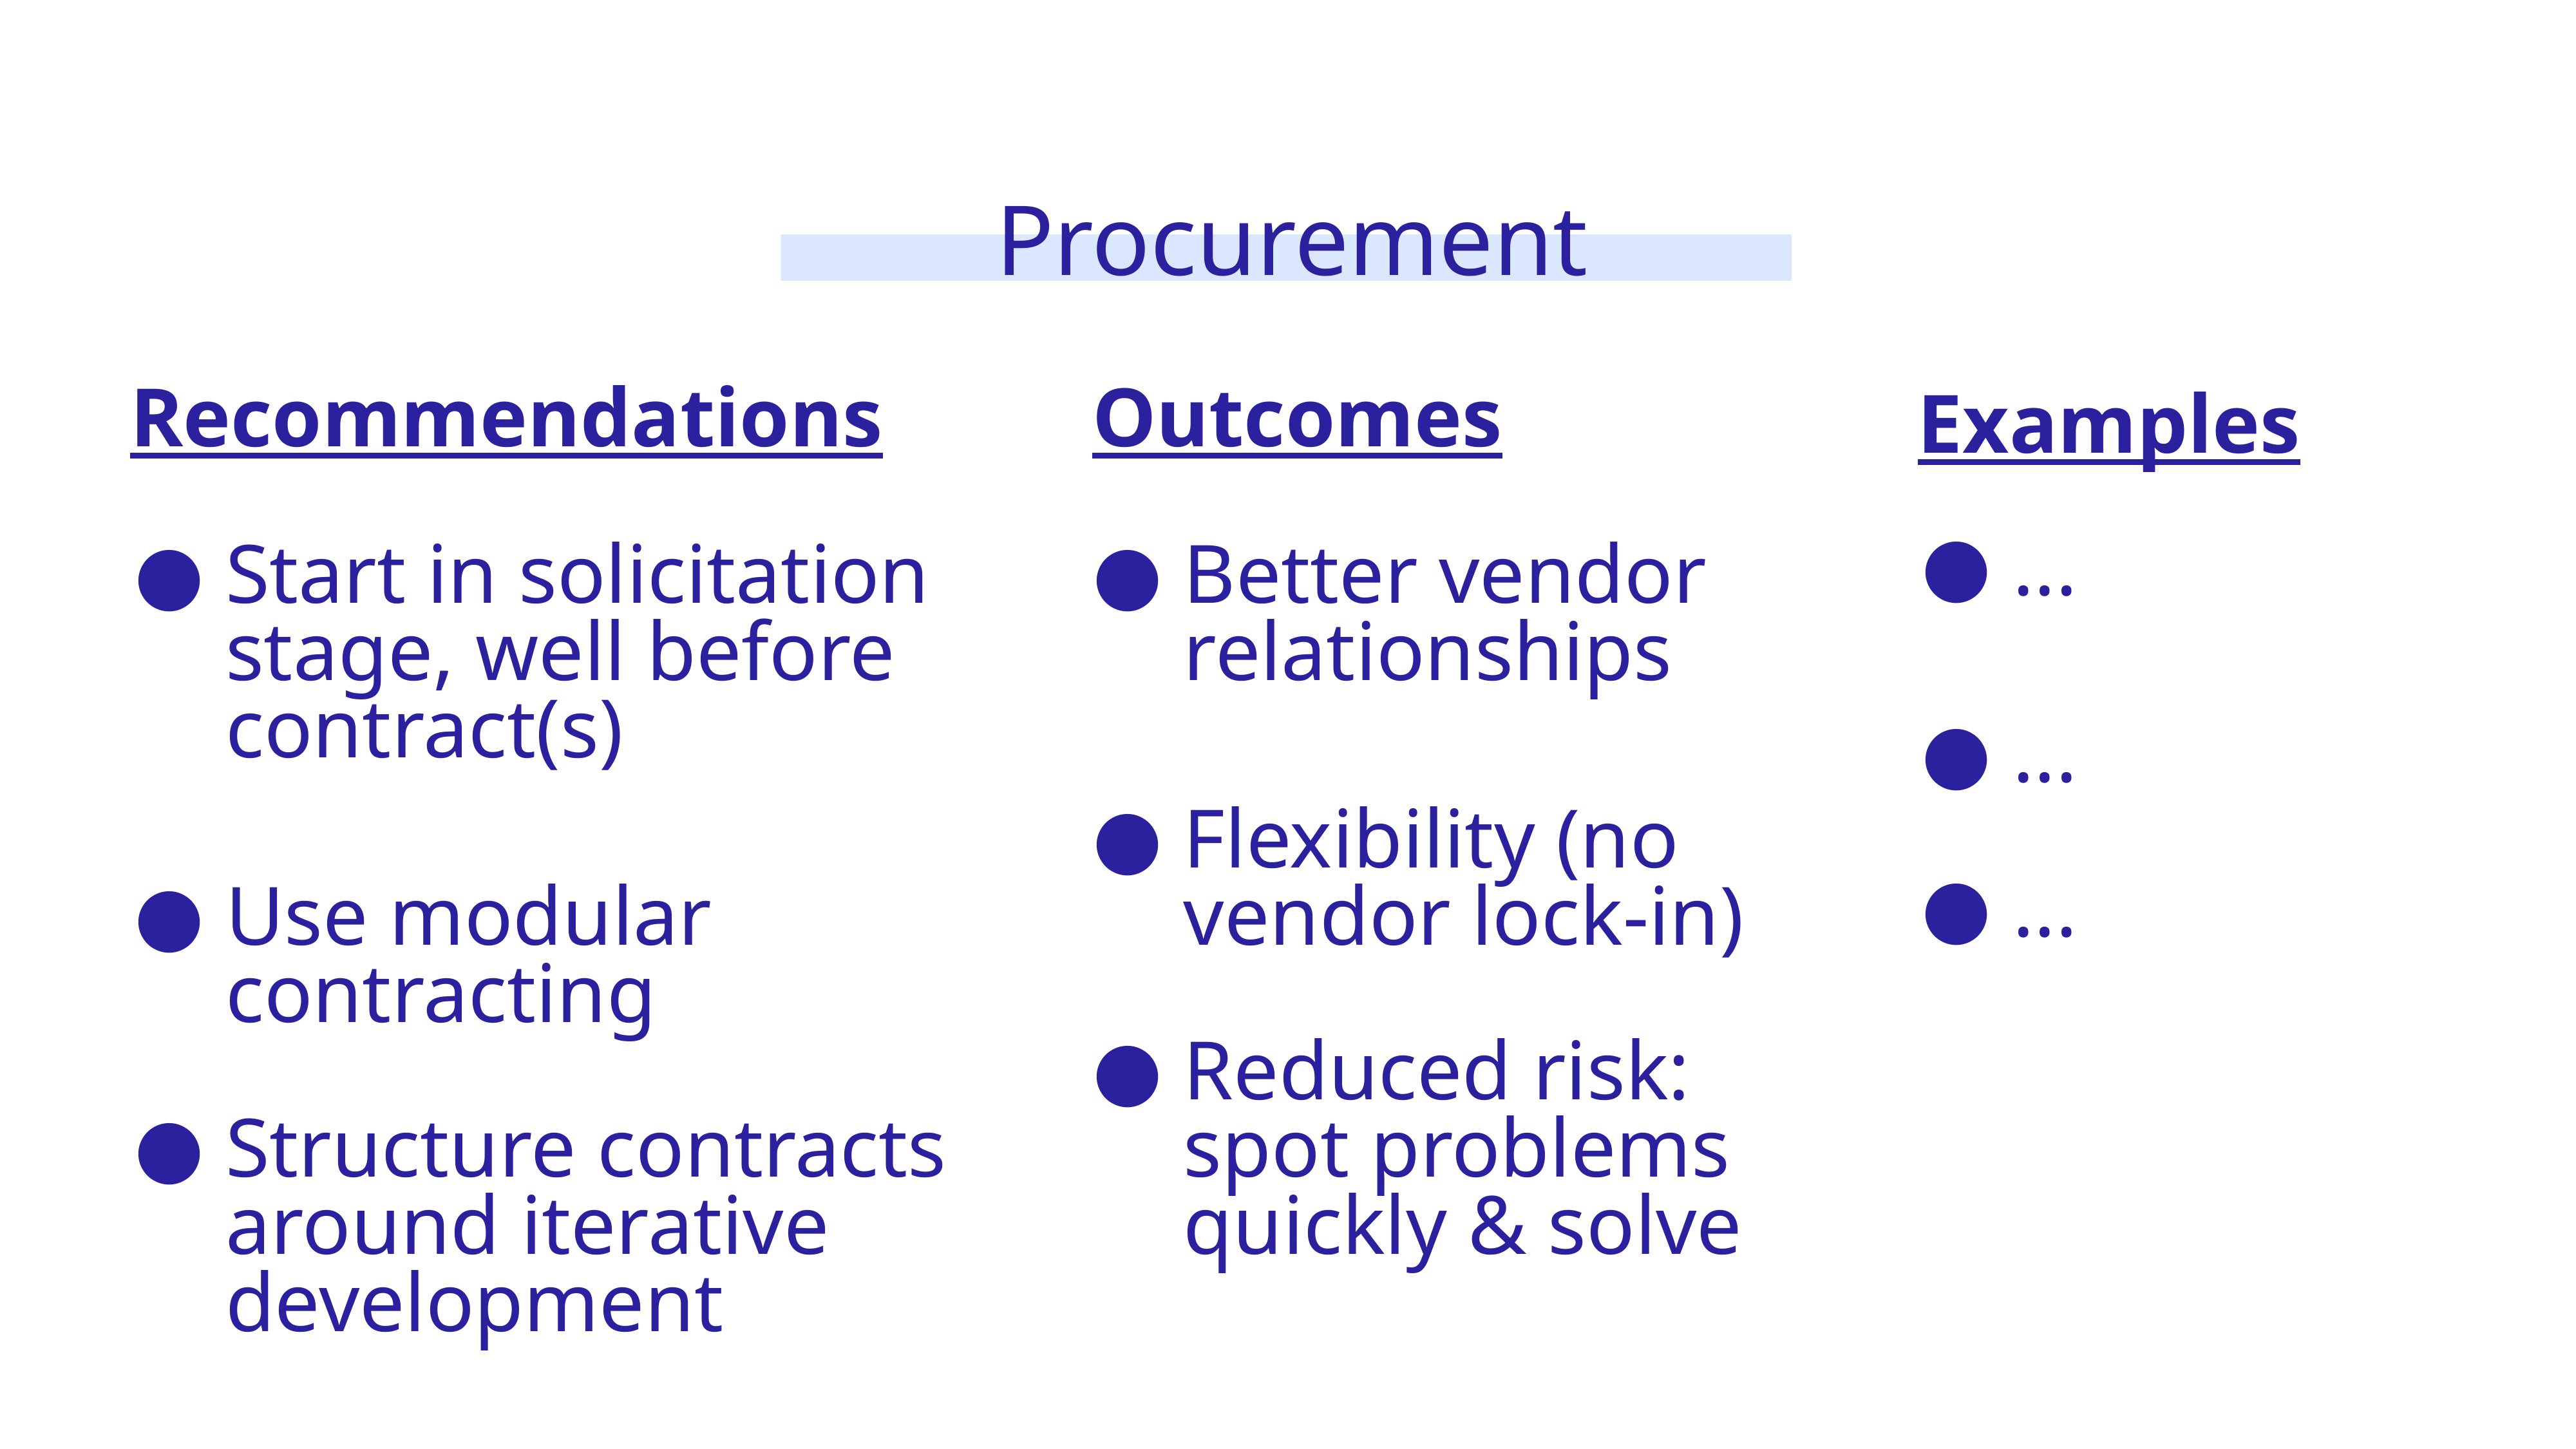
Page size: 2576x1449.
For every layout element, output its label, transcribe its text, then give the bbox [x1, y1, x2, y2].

text_box Procurement [579, 154, 2005, 300]
text_box ... ... ... [1911, 419, 2575, 1067]
text_box Outcomes [1083, 355, 1570, 426]
text_box Better vendor relationships Flexibility (no vendor lock-in) Reduced risk: spot problems quickly & solve [1083, 426, 1884, 1274]
text_box Start in solicitation stage, well before contract(s) Use modular contracting Structure contracts around iterative development [124, 426, 1063, 1352]
text_box Recommendations [120, 355, 990, 553]
text_box Examples [1908, 362, 2367, 560]
